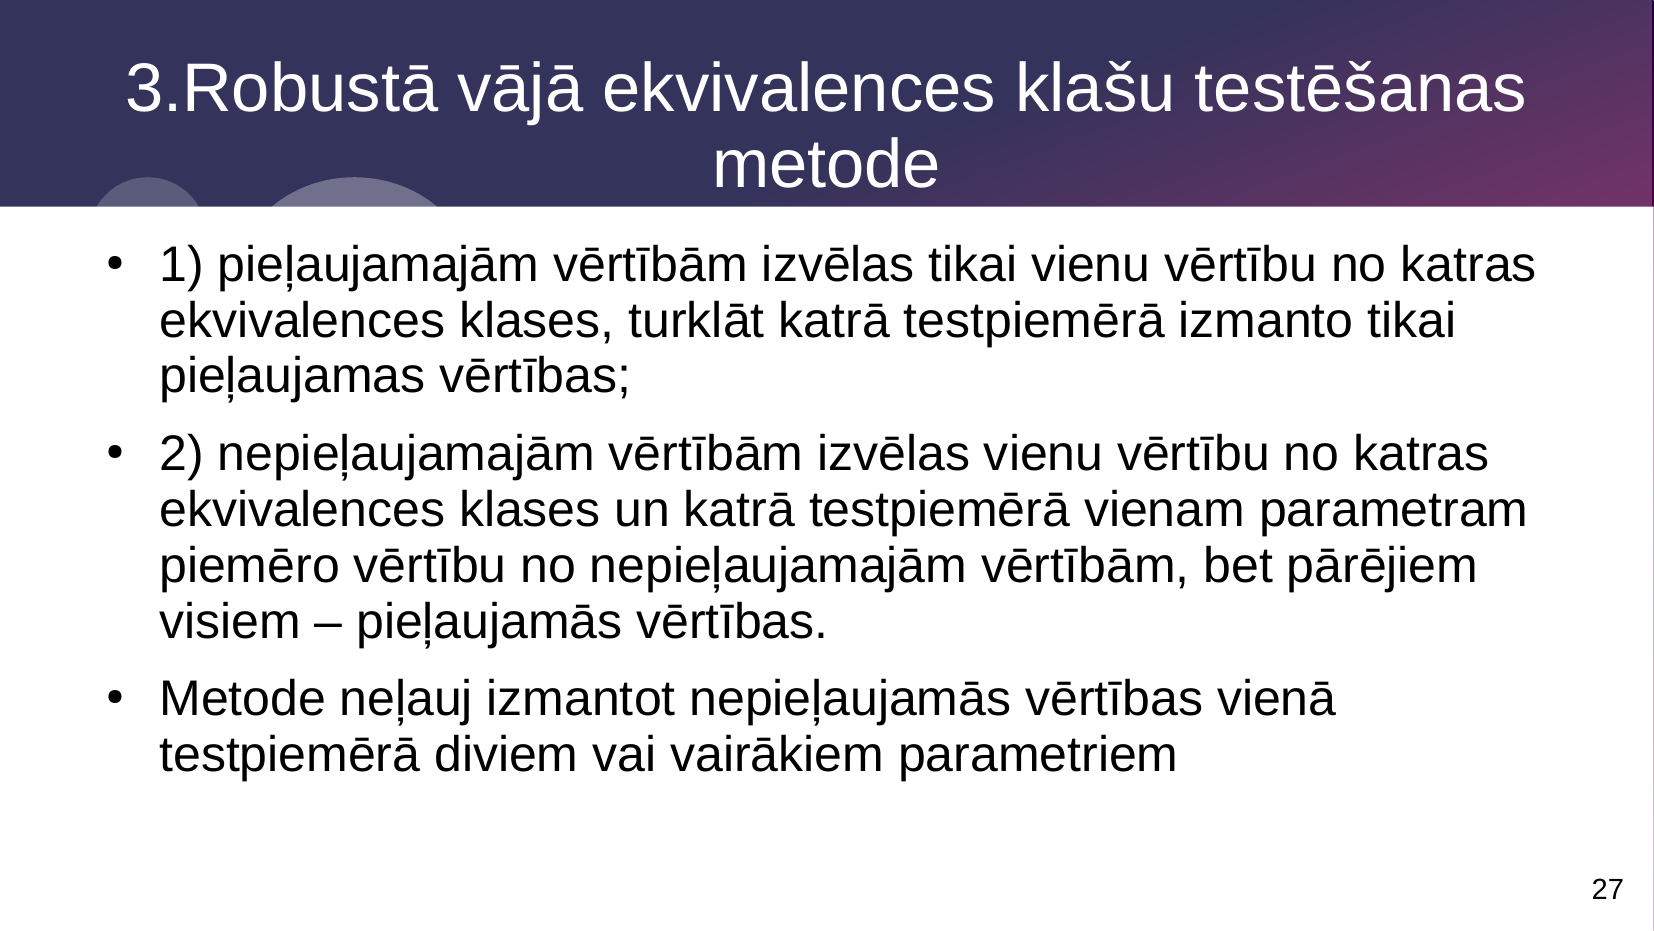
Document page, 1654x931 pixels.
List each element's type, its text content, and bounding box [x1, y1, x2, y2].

list 1) pieļaujamajām vērtībām izvēlas tikai vienu vērtību no katras ekvivalences klases, turklāt katrā testpiemērā izmanto tikai pieļaujamas vērtības; 2) nepieļaujamajām vērtībām izvēlas vienu vērtību no katras ekvivalences klases un katrā testpiemērā vienam parametram piemēro vērtību no nepieļaujamajām vērtībām, bet pārējiem visiem – pieļaujamās vērtības. Metode neļauj izmantot nepieļaujamās vērtības vienā testpiemērā diviem vai vairākiem parametriem [88, 236, 1565, 827]
title 3.Robustā vājā ekvivalences klašu testēšanas metode [88, 44, 1565, 207]
